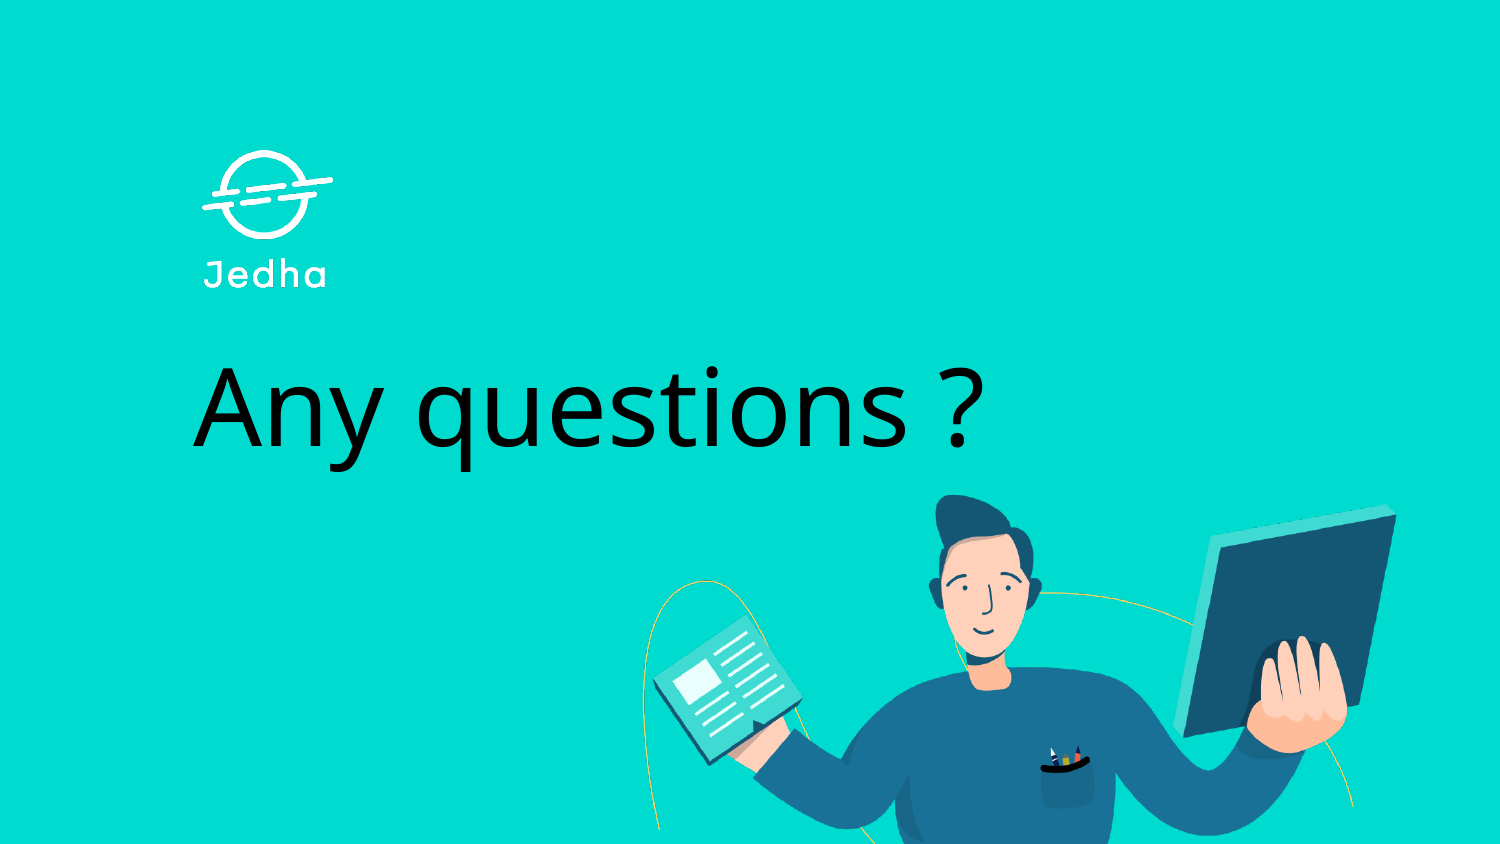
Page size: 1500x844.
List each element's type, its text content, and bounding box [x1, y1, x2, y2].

title Any questions ? [178, 323, 1208, 438]
picture [642, 493, 1398, 844]
picture [202, 150, 333, 288]
